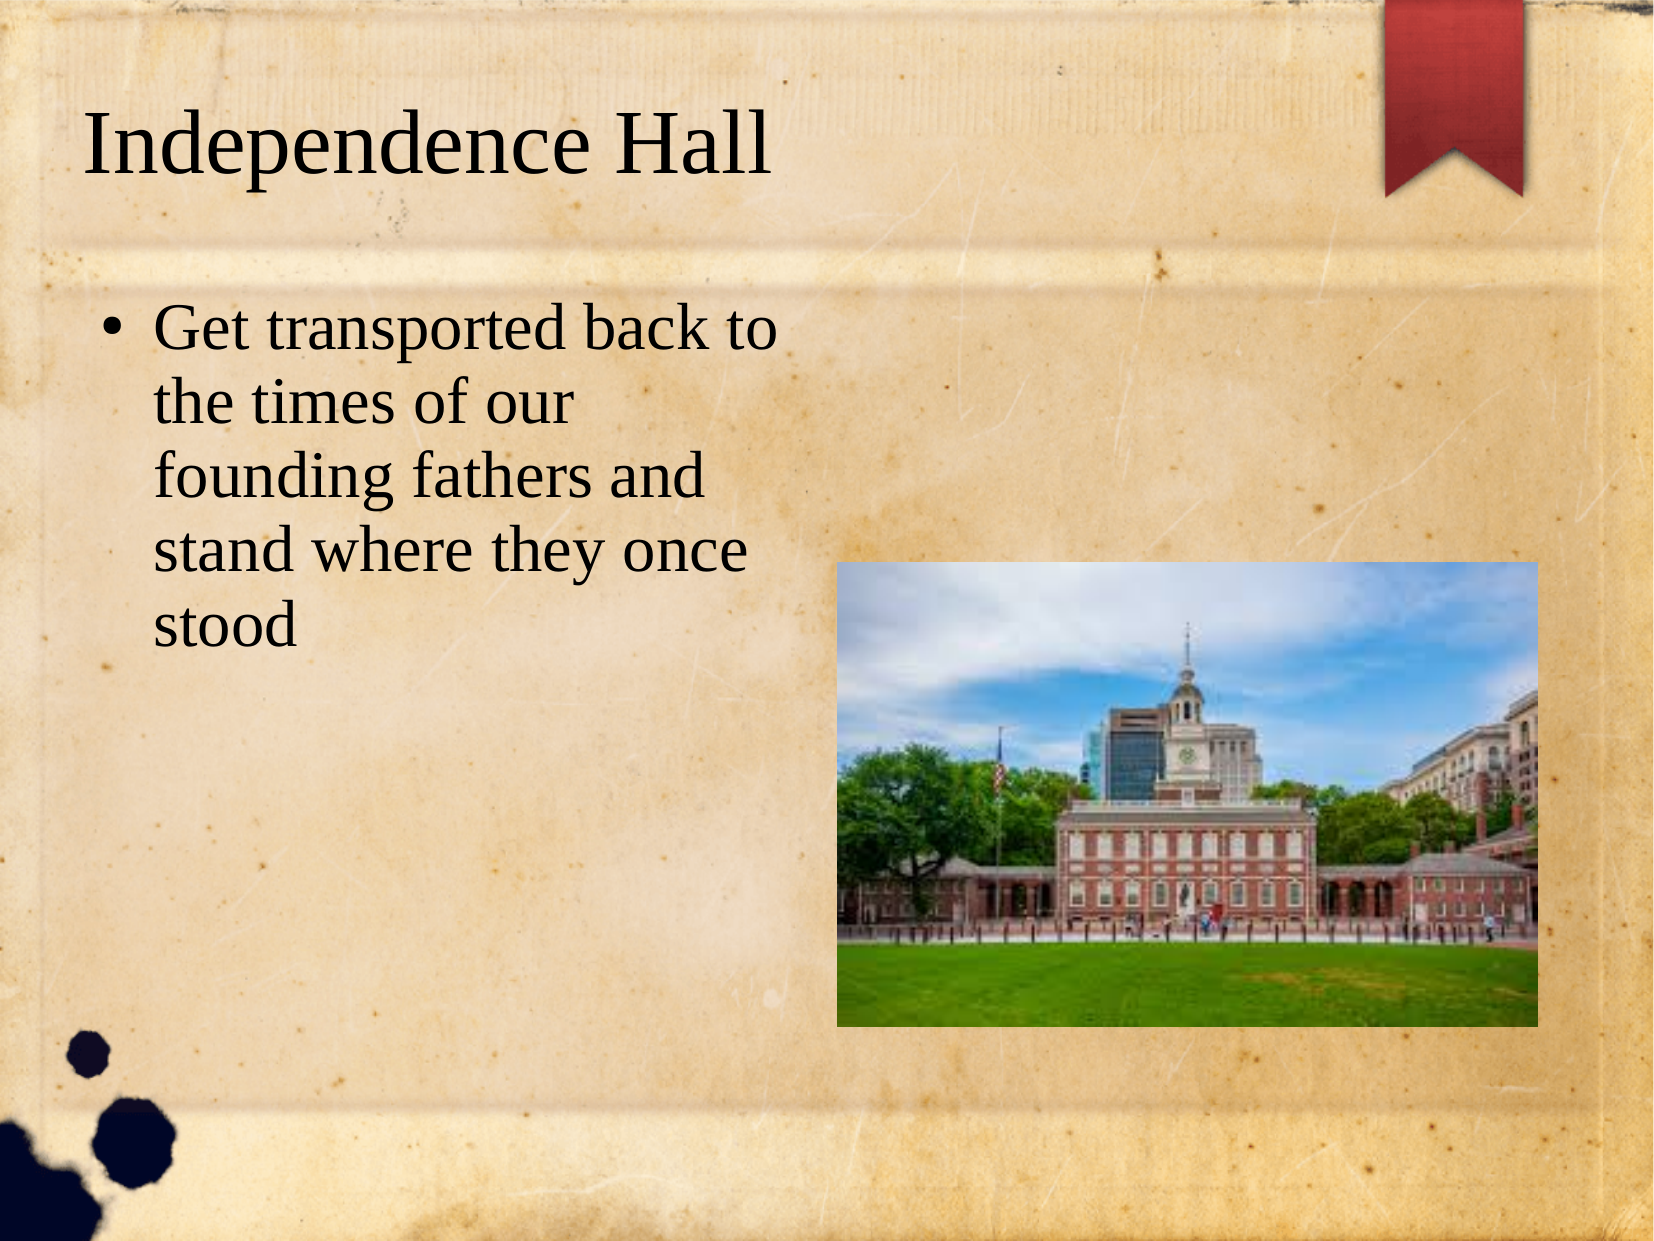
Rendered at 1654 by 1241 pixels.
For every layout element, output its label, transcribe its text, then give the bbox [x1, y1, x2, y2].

title Independence Hall [82, 49, 1347, 237]
picture [0, 0, 1654, 1241]
list Get transported back to the times of our founding fathers and stand where they once stood [82, 290, 826, 1010]
